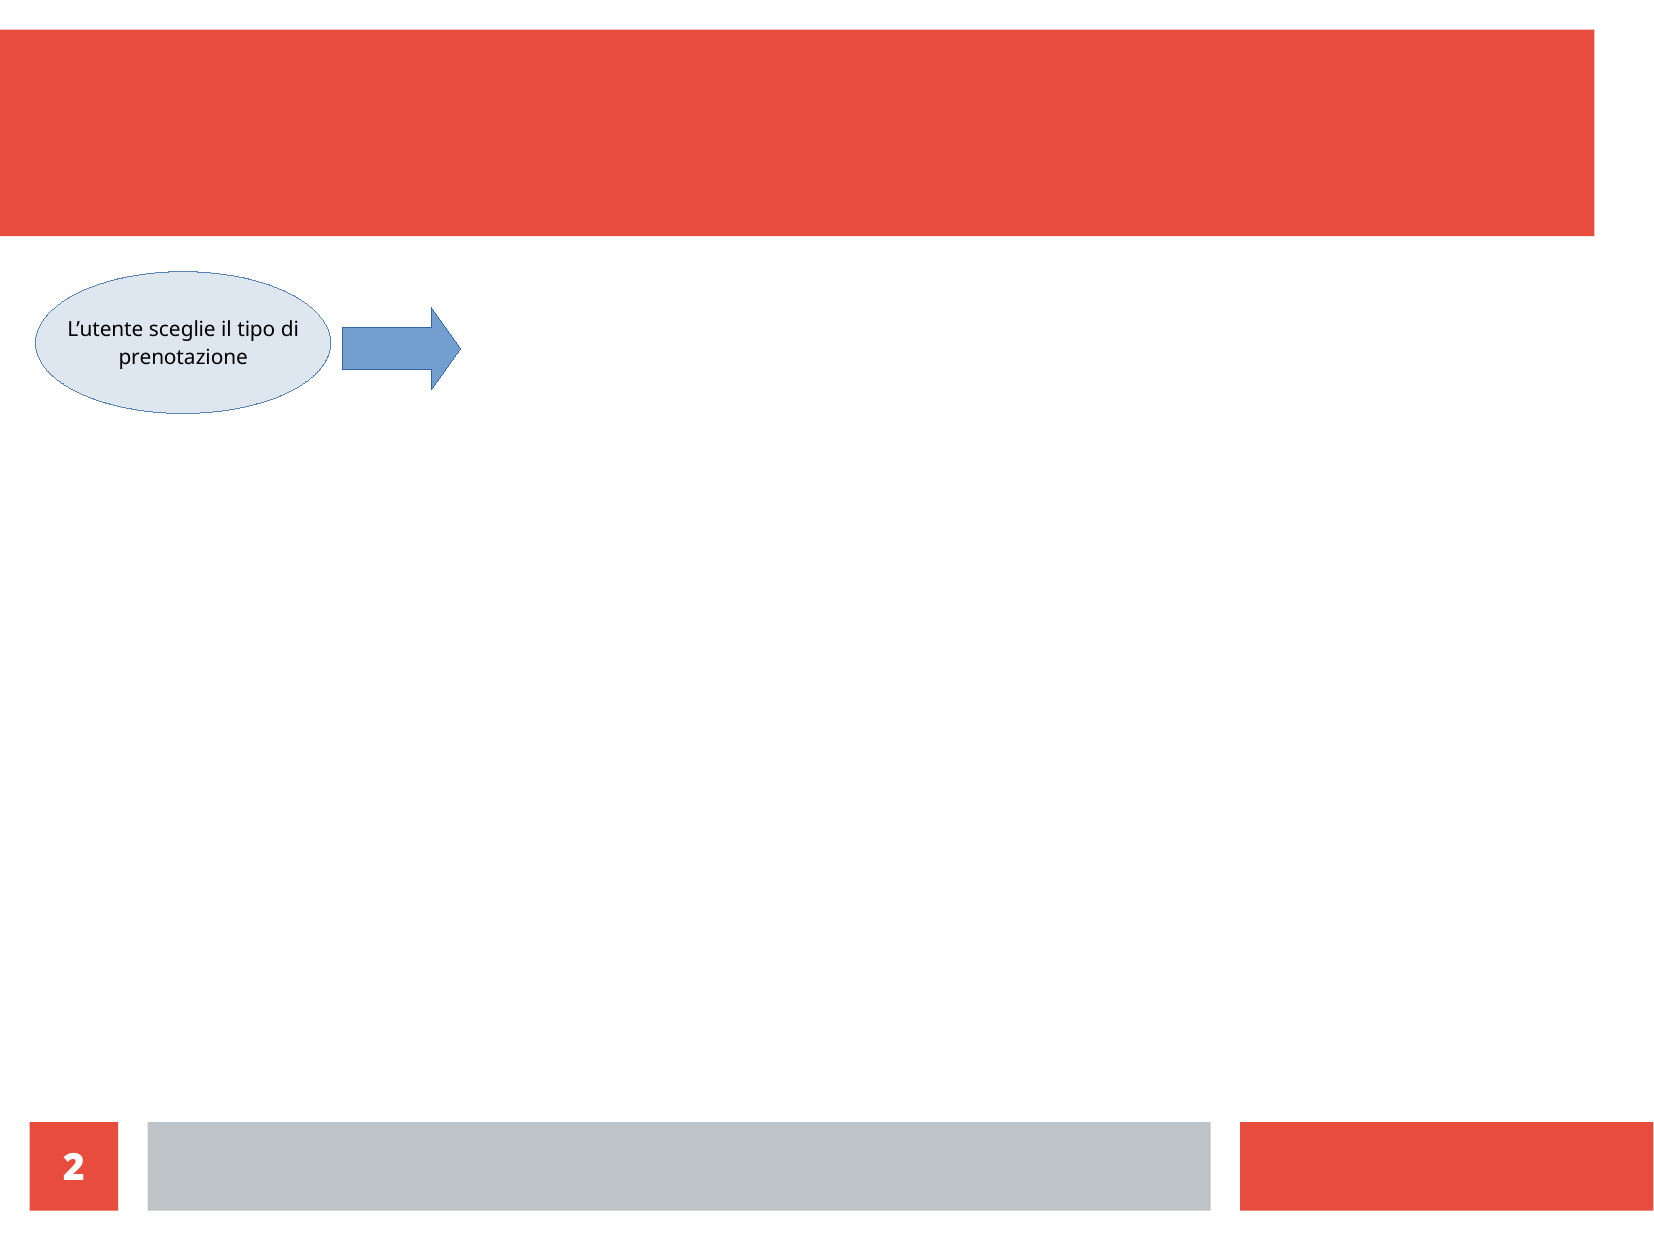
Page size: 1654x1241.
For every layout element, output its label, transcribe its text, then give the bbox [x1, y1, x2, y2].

text_box L’utente sceglie il tipo di prenotazione [35, 271, 331, 414]
text_box [342, 307, 461, 390]
